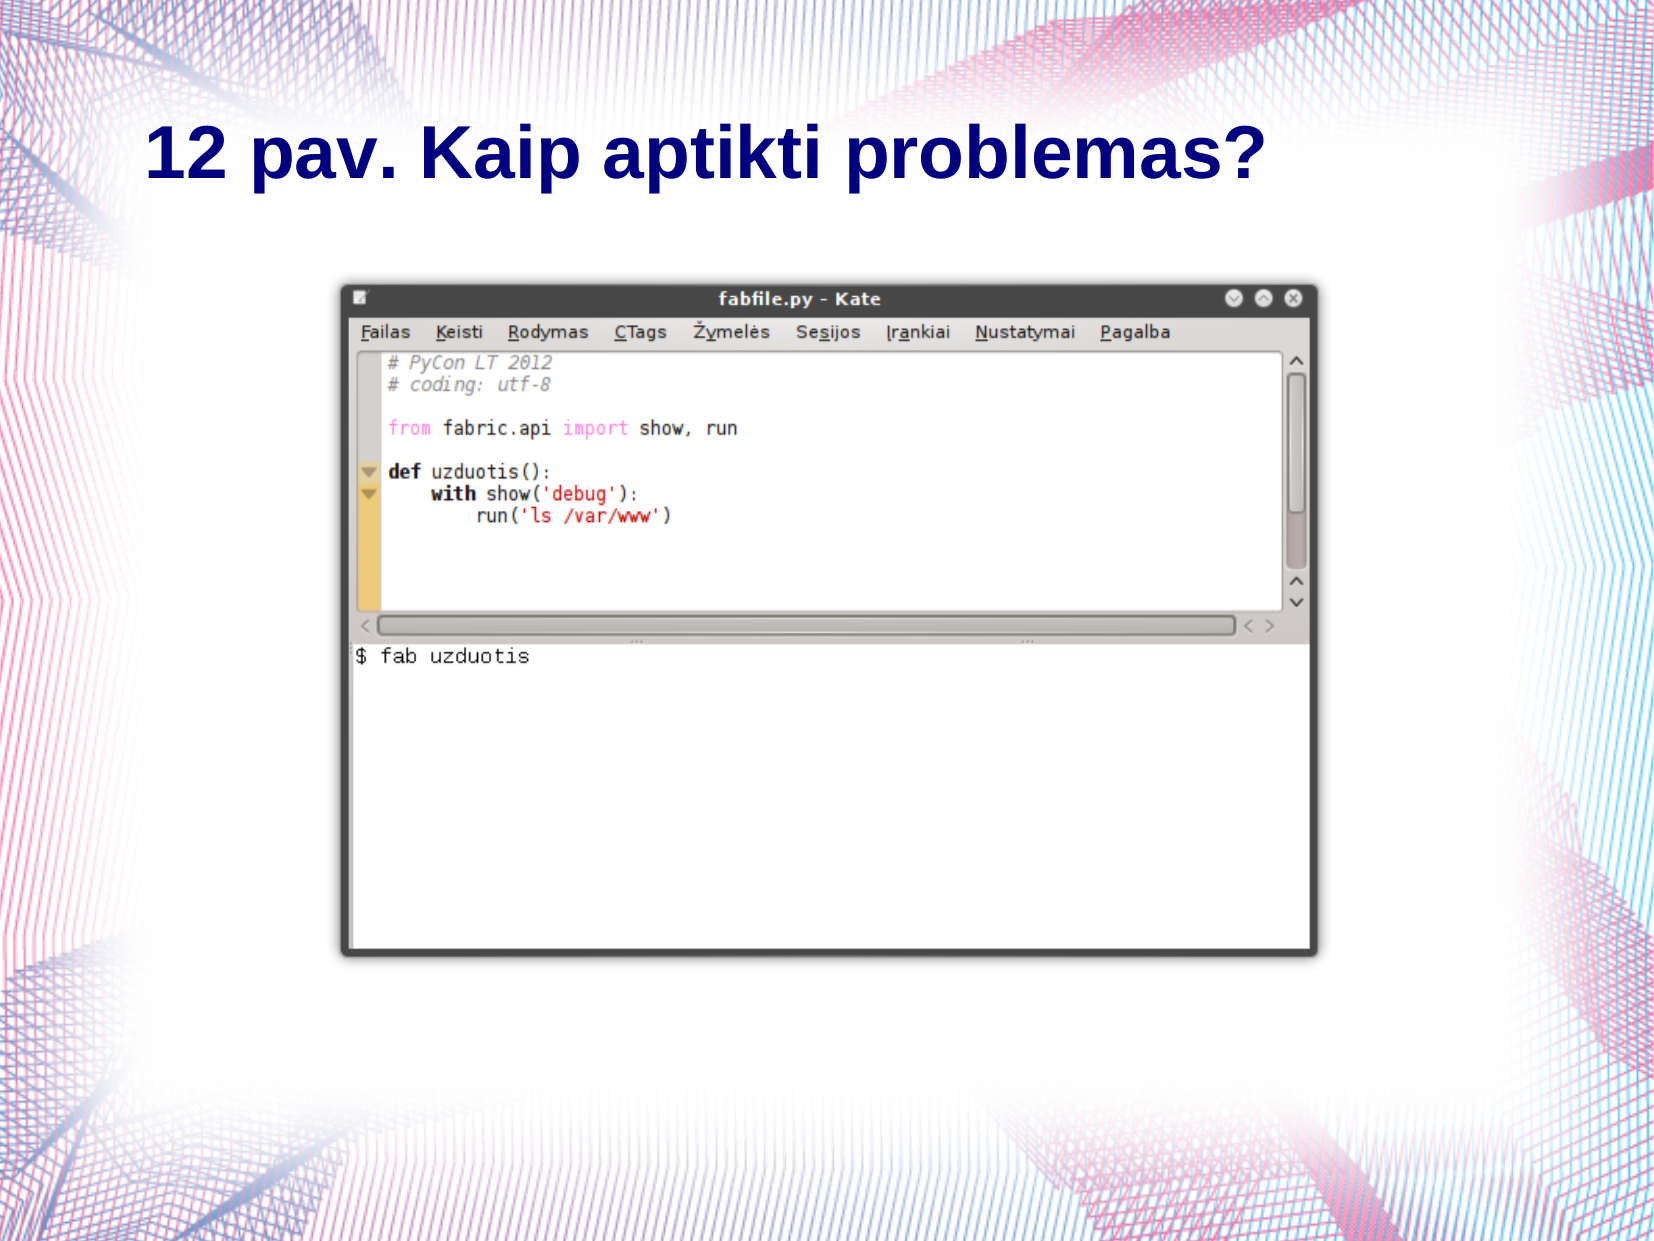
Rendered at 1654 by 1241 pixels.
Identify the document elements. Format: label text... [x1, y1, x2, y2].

title 12 pav. Kaip aptikti problemas? [82, 49, 1571, 257]
picture [0, 0, 1654, 1241]
